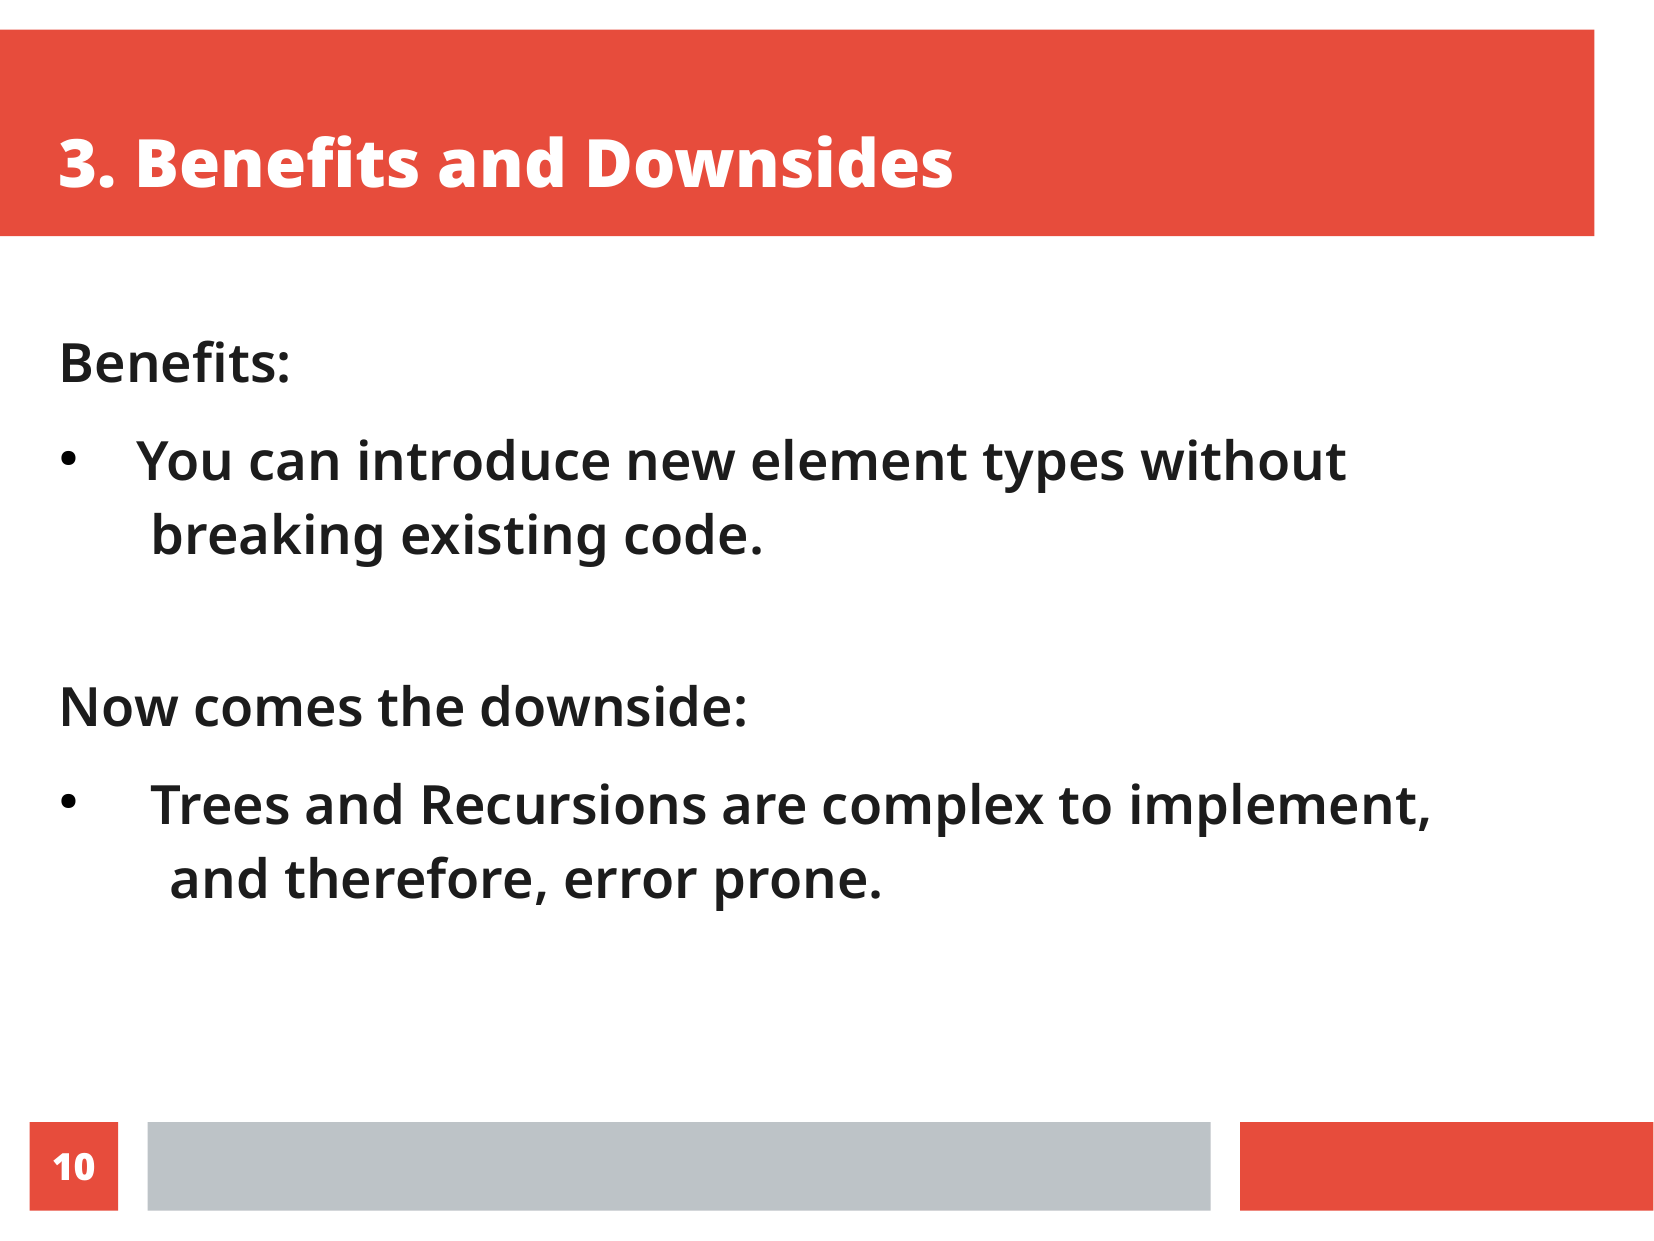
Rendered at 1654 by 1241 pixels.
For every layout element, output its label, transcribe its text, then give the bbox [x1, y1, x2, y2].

list Benefits: You can introduce new element types without breaking existing code. Now comes the downside: Trees and Recursions are complex to implement, and therefore, error prone. [59, 324, 1565, 1093]
title 3. Benefits and Downsides [59, 59, 1595, 207]
